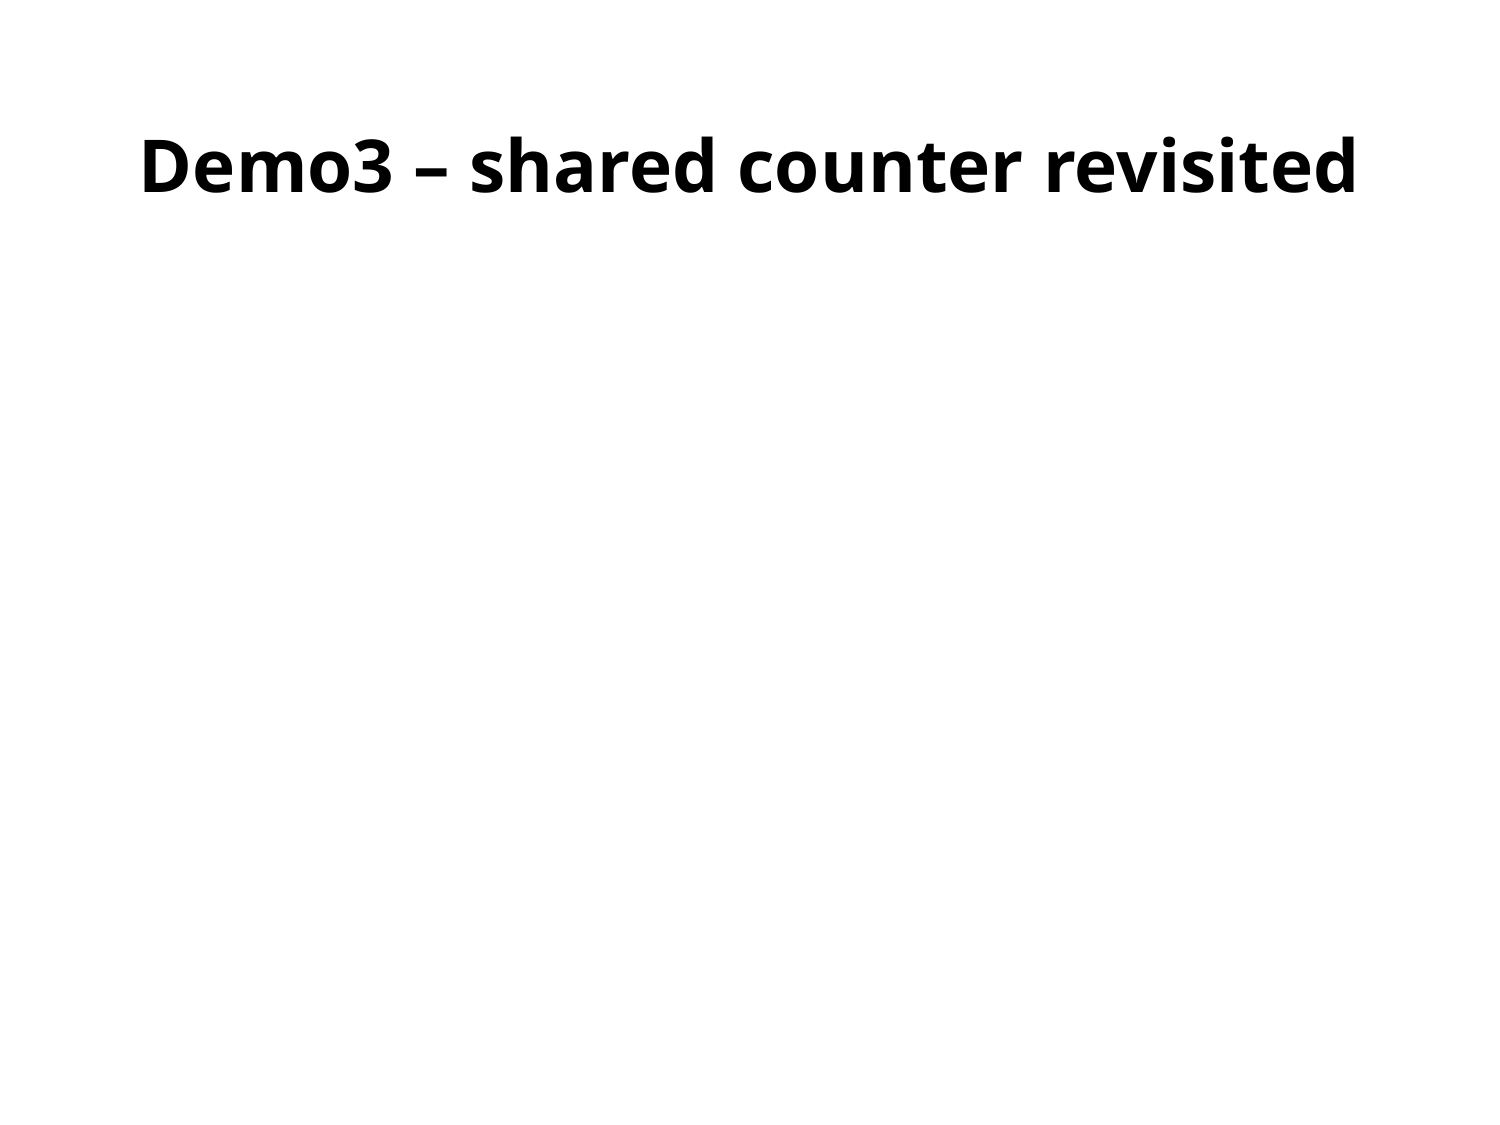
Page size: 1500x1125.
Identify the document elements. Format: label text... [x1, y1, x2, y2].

title Demo3 – shared counter revisited [103, 59, 1397, 278]
